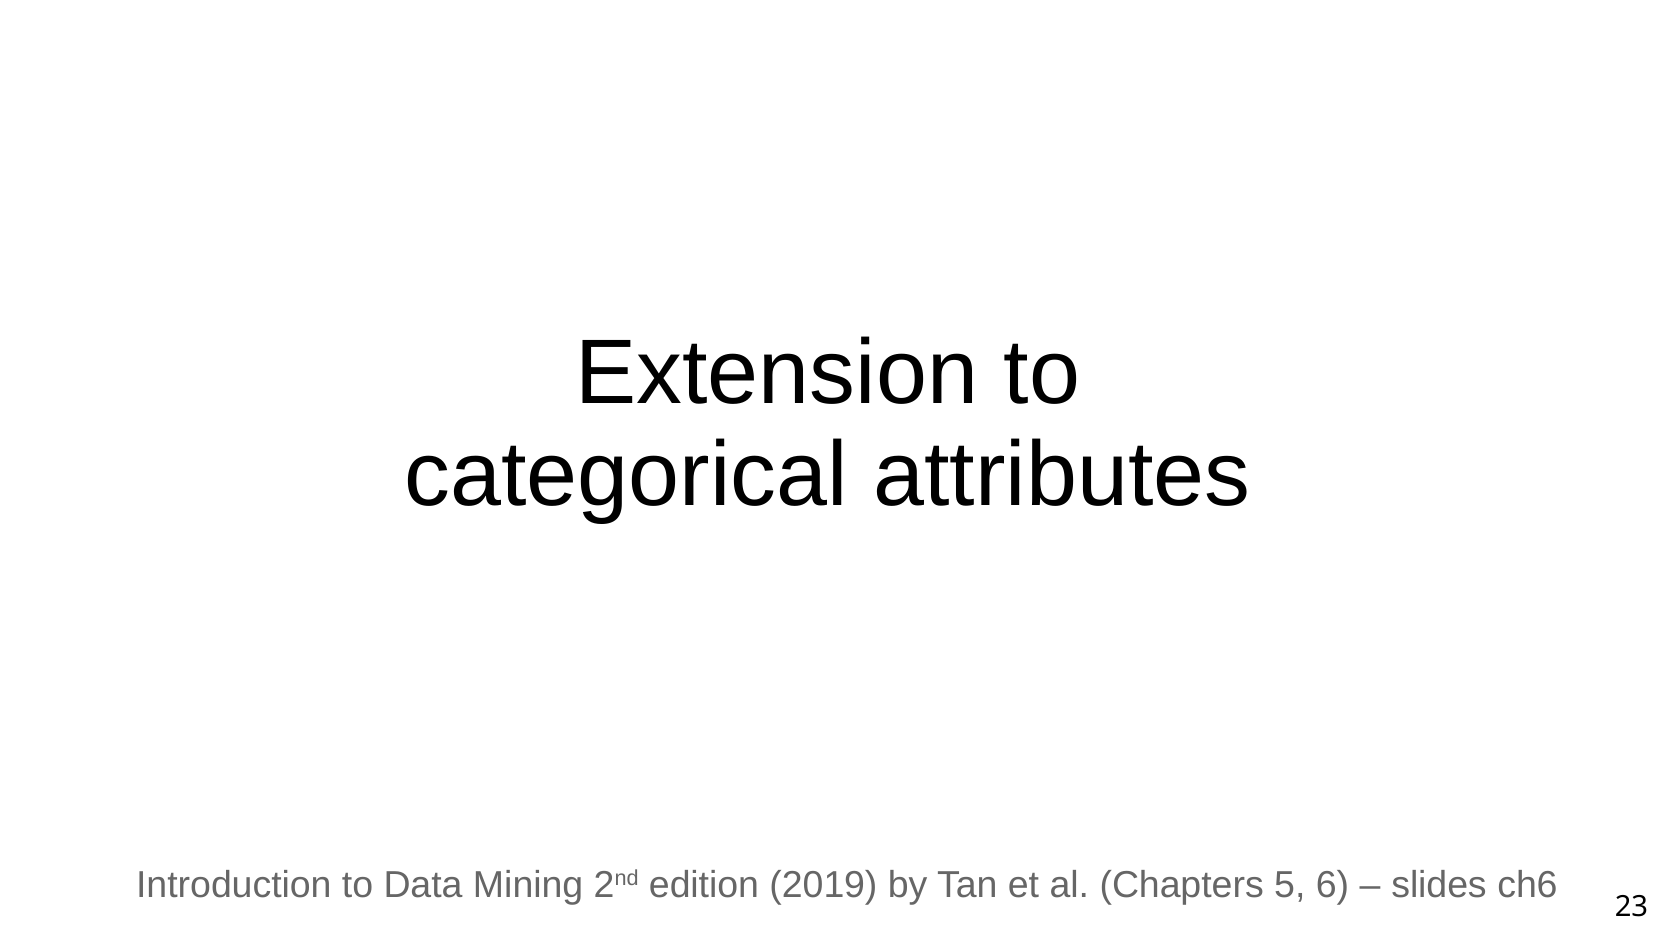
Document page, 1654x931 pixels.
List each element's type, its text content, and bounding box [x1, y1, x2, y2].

text_box Introduction to Data Mining 2nd edition (2019) by Tan et al. (Chapters 5, 6) – slides ch6 [121, 856, 1573, 915]
title Extension to categorical attributes [0, 320, 1654, 526]
